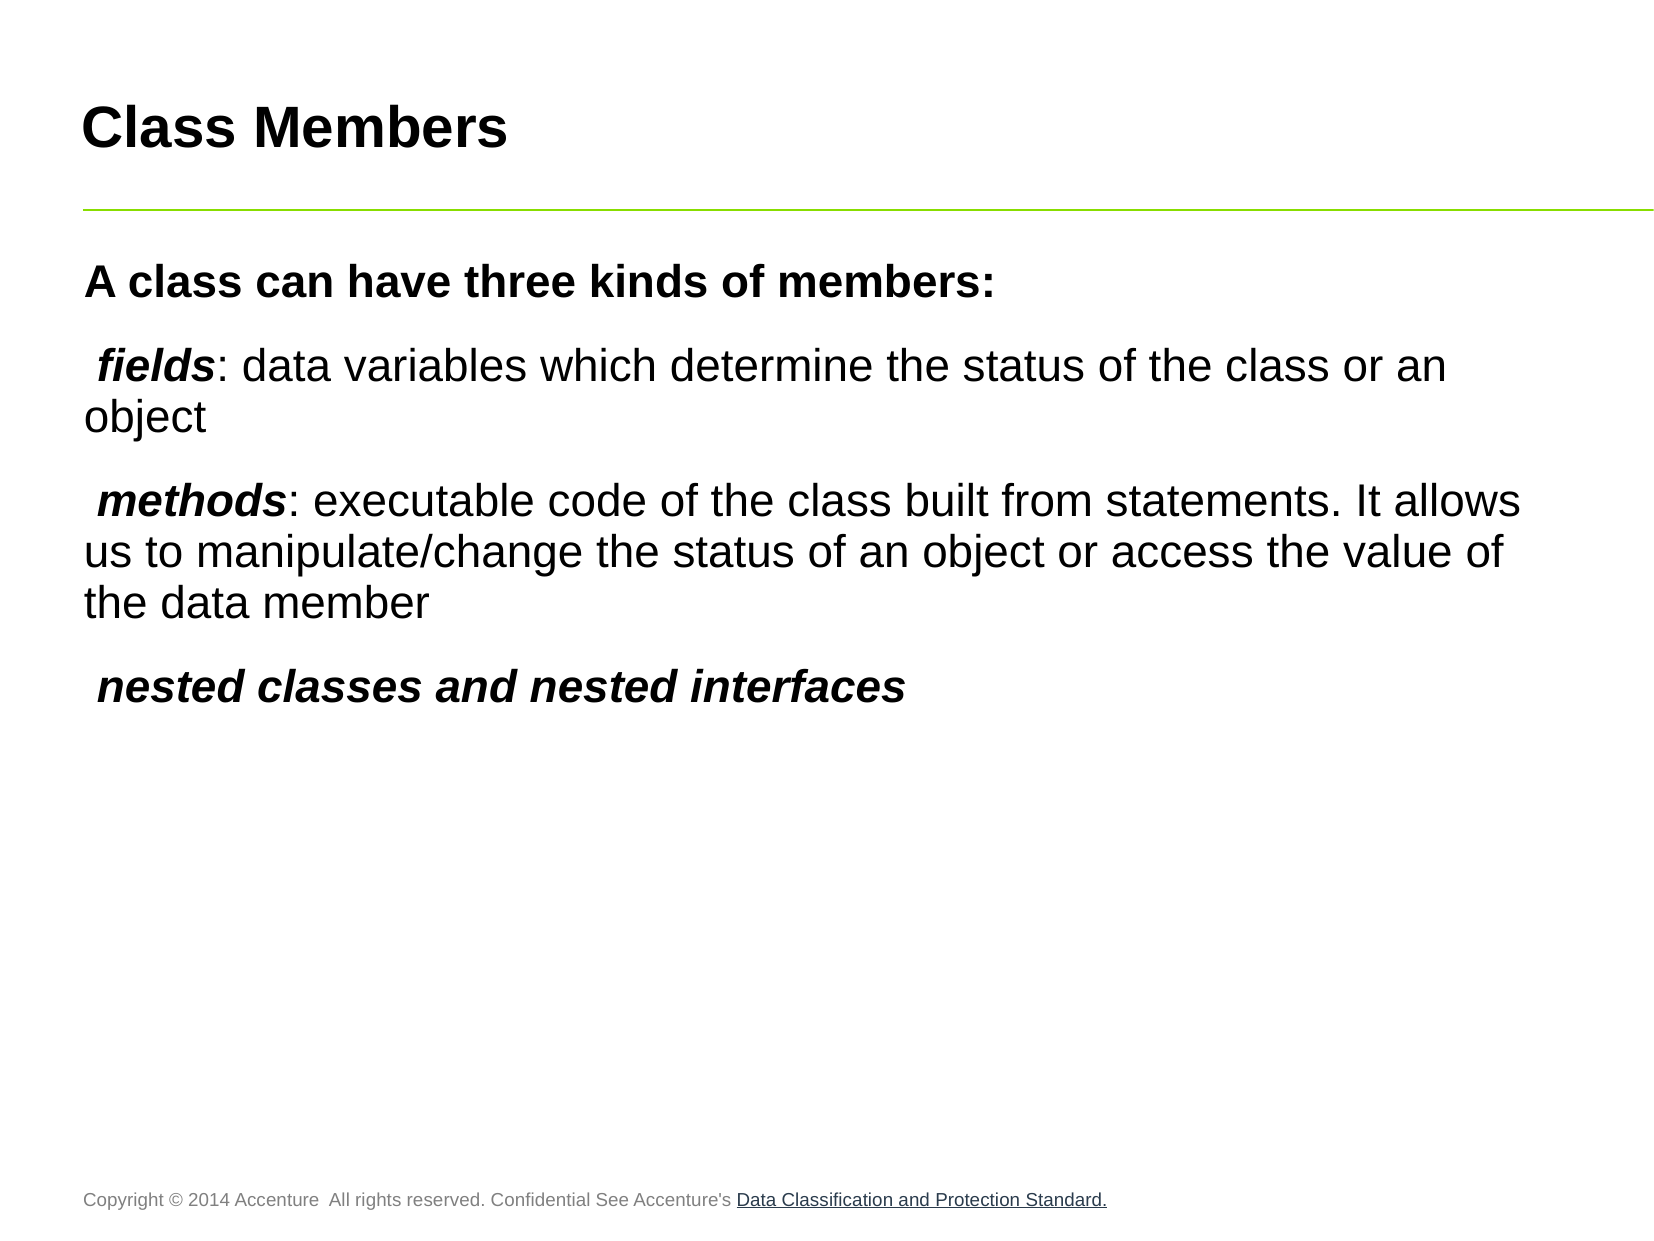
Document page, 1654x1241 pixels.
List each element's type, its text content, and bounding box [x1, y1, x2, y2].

list A class can have three kinds of members: fields: data variables which determine the status of the class or an object methods: executable code of the class built from statements. It allows us to manipulate/change the status of an object or access the value of the data member nested classes and nested interfaces [84, 255, 1573, 1166]
title Class Members [81, 56, 1654, 199]
